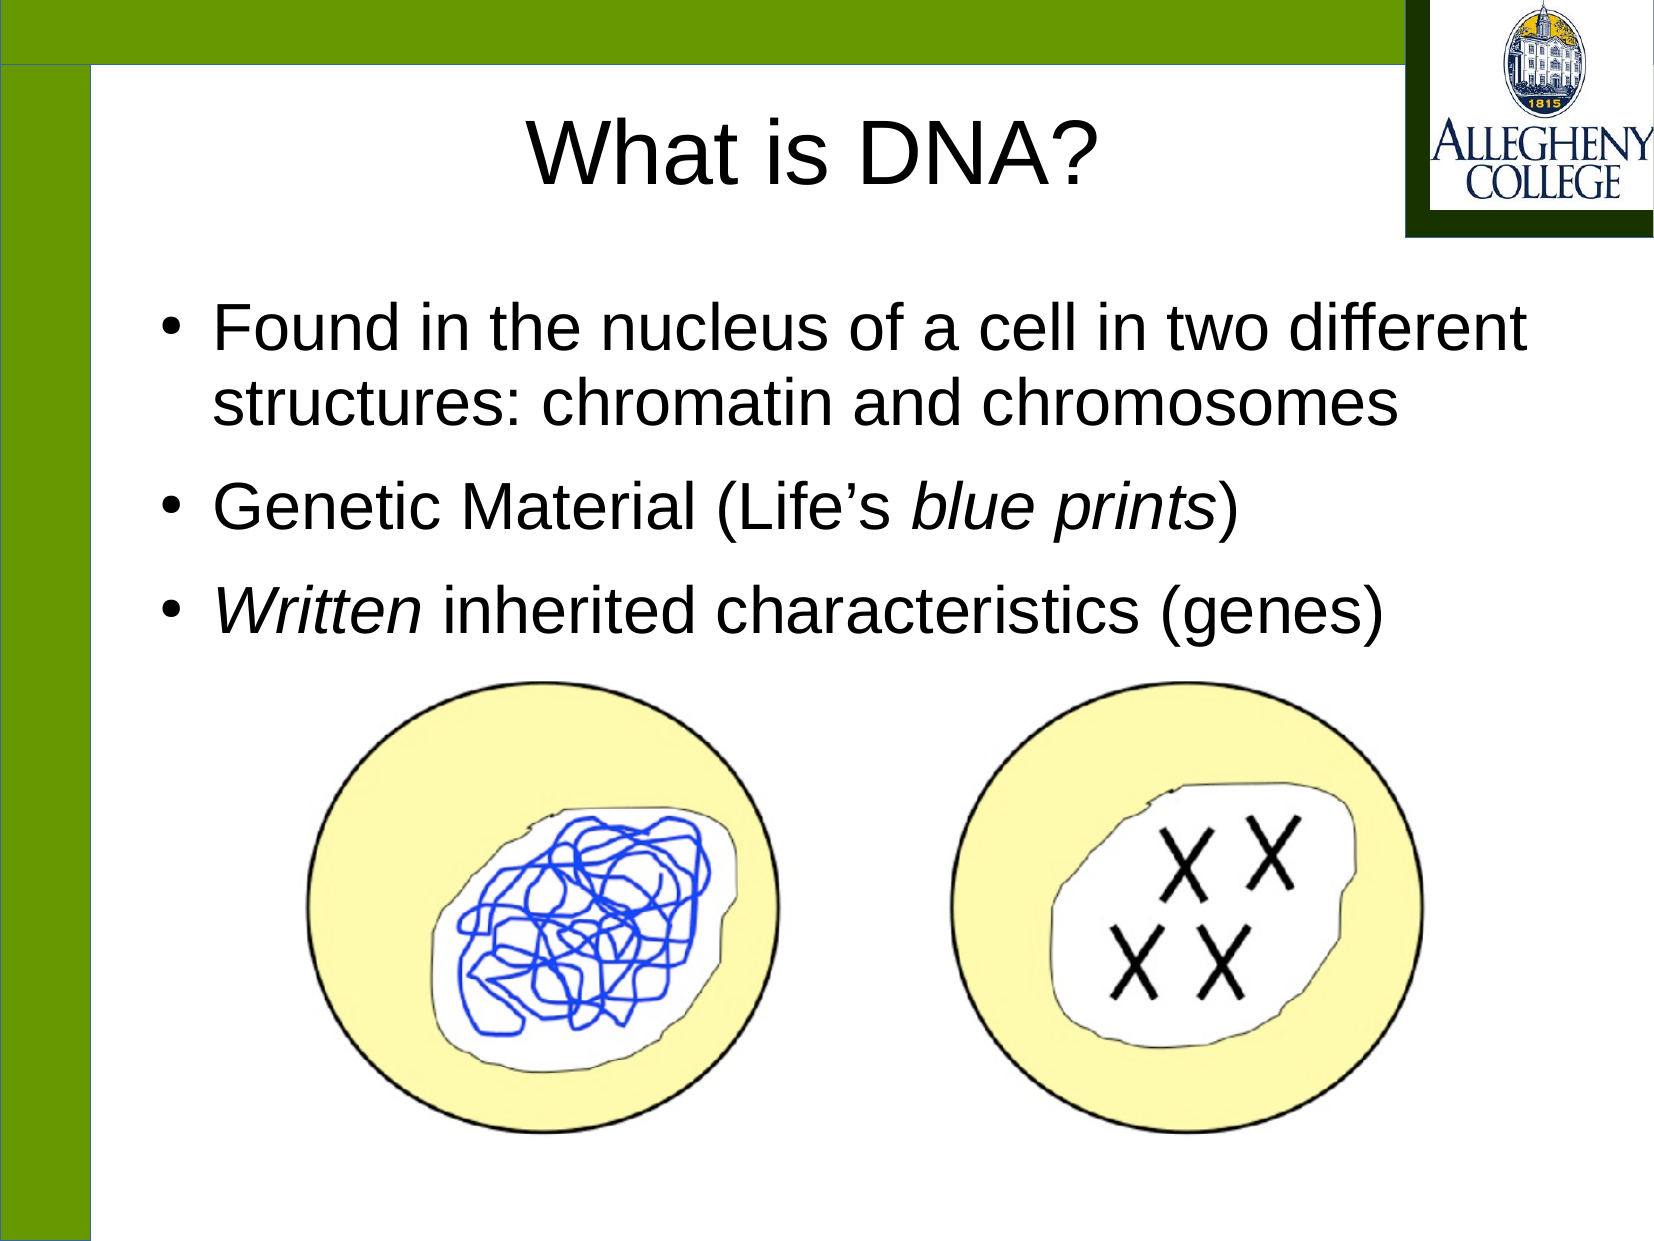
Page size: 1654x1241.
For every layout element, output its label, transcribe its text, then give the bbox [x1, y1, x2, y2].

picture [1430, 0, 1654, 210]
title What is DNA? [112, 65, 1515, 257]
list Found in the nucleus of a cell in two different structures: chromatin and chromosomes Genetic Material (Life’s blue prints) Written inherited characteristics (genes) [141, 290, 1630, 1010]
picture [298, 681, 1430, 1141]
text_box [0, 0, 1654, 1241]
